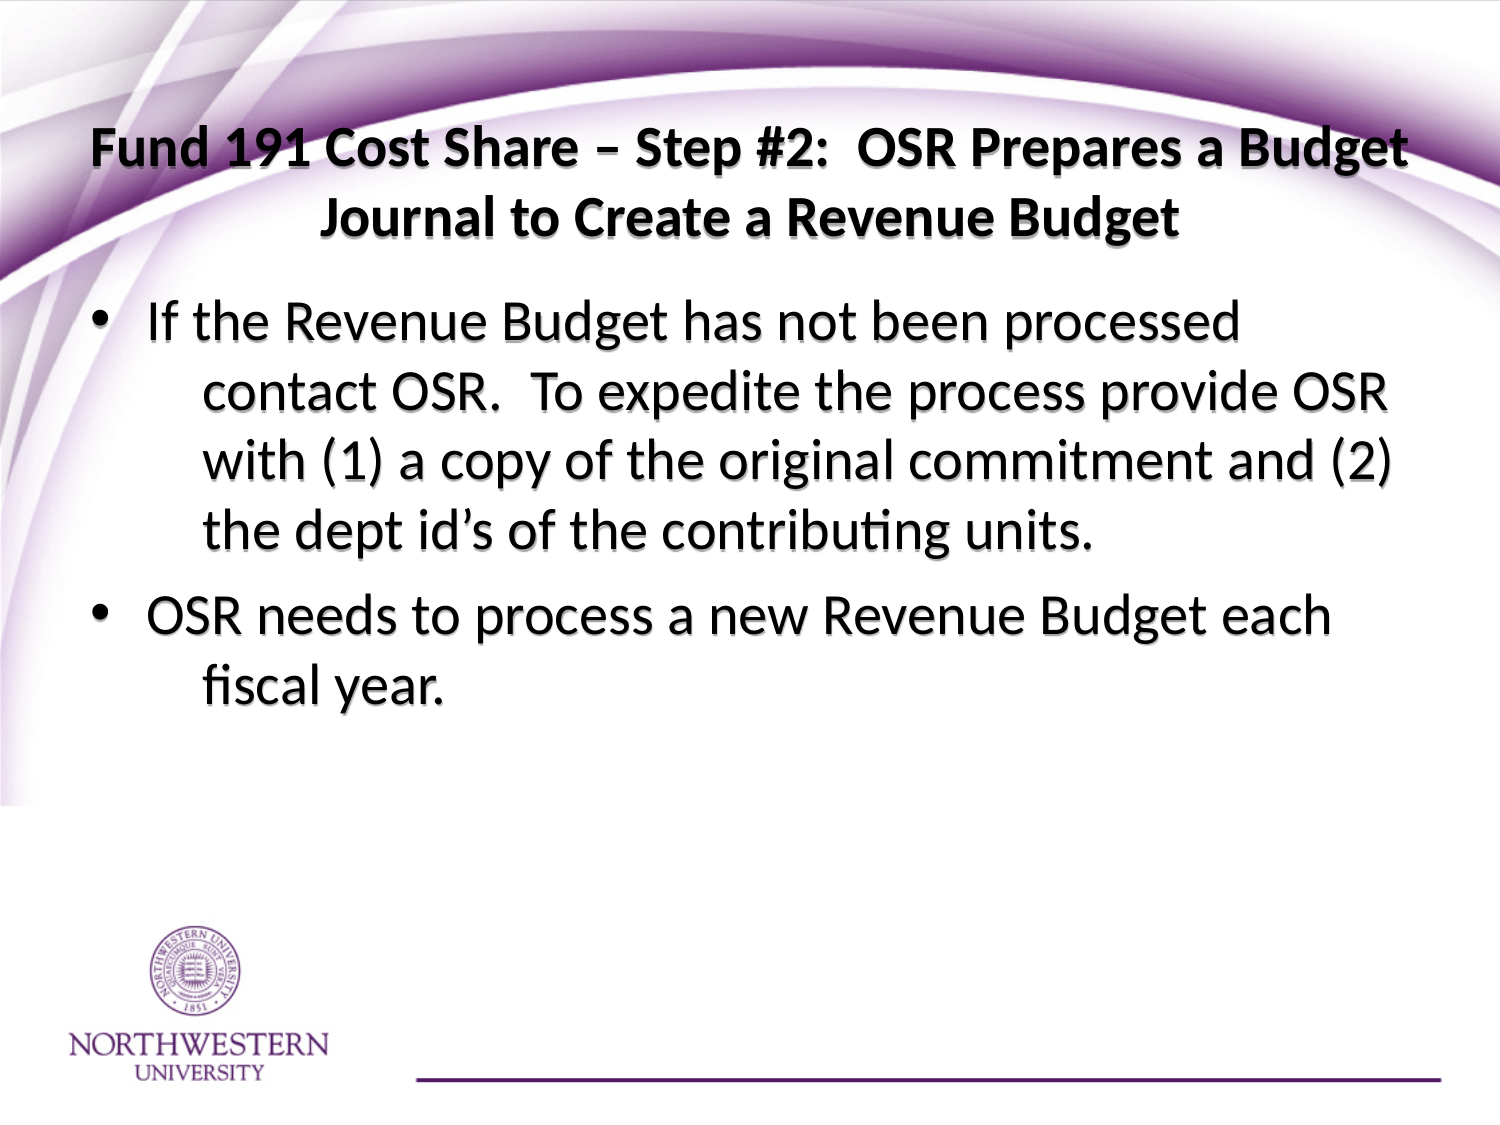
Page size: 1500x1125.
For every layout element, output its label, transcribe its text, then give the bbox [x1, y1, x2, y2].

list If the Revenue Budget has not been processed contact OSR. To expedite the process provide OSR with (1) a copy of the original commitment and (2) the dept id’s of the contributing units. OSR needs to process a new Revenue Budget each fiscal year. [75, 274, 1426, 912]
title Fund 191 Cost Share – Step #2: OSR Prepares a Budget Journal to Create a Revenue Budget [75, 101, 1426, 215]
